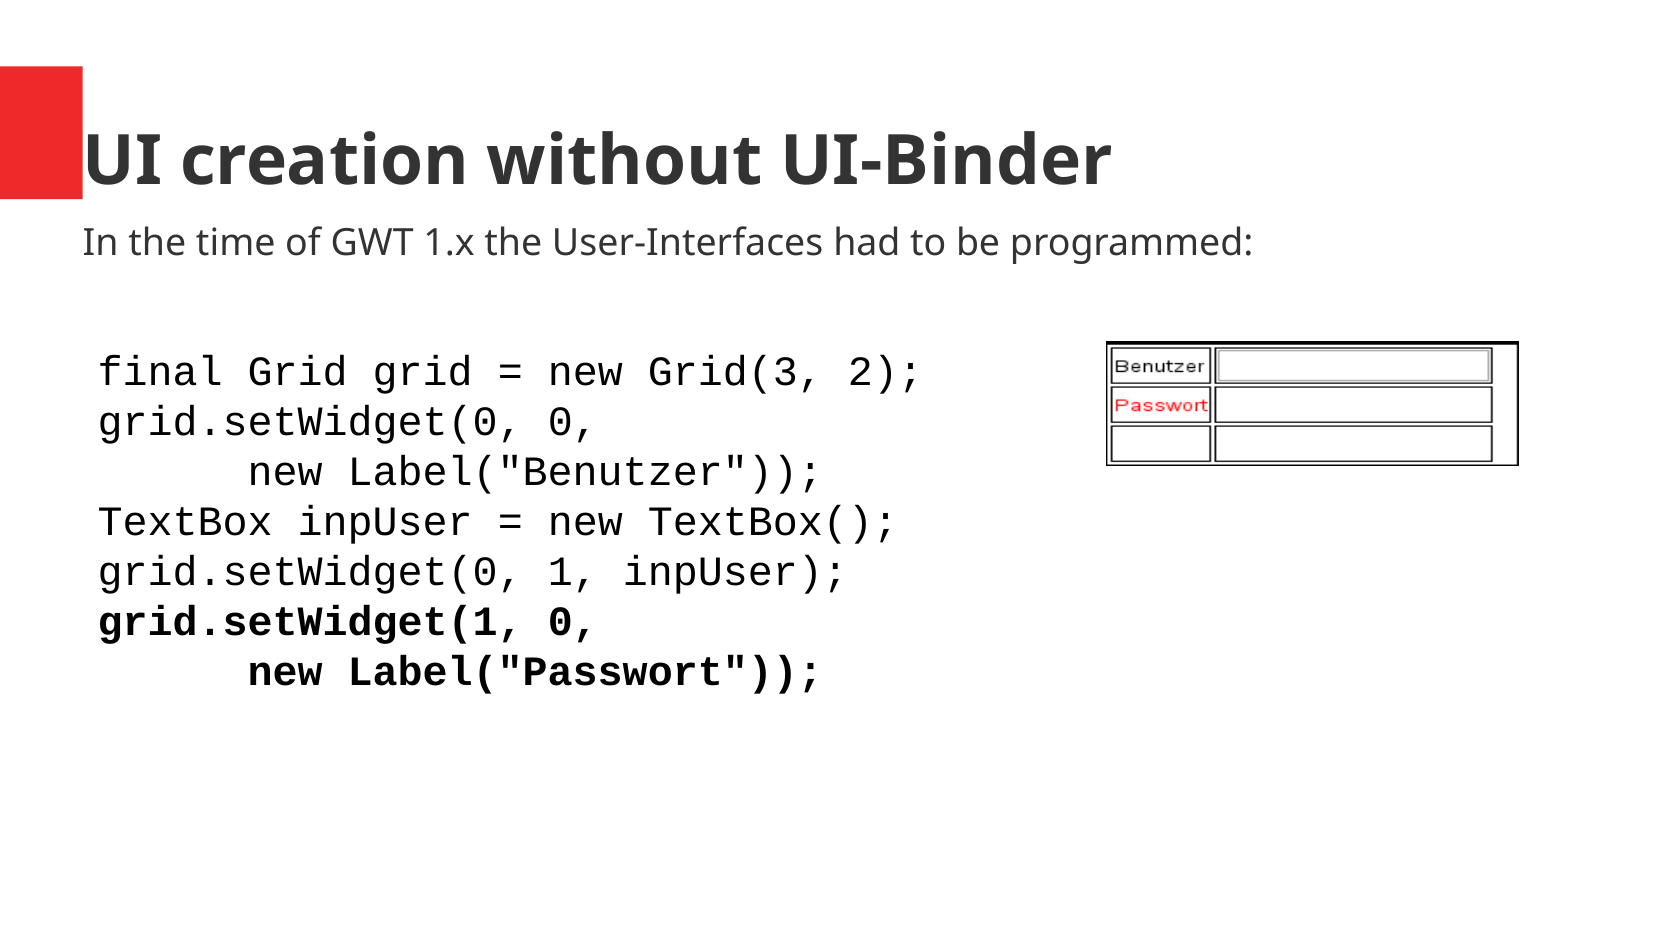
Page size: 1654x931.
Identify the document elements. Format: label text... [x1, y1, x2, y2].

list In the time of GWT 1.x the User-Interfaces had to be programmed: [82, 217, 1571, 337]
picture [1106, 341, 1519, 466]
title UI creation without UI-Binder [82, 33, 1571, 196]
text_box final Grid grid = new Grid(3, 2); grid.setWidget(0, 0, new Label("Benutzer")); TextBox inpUser = new TextBox(); grid.setWidget(0, 1, inpUser); grid.setWidget(1, 0, new Label("Passwort")); [82, 336, 1068, 801]
